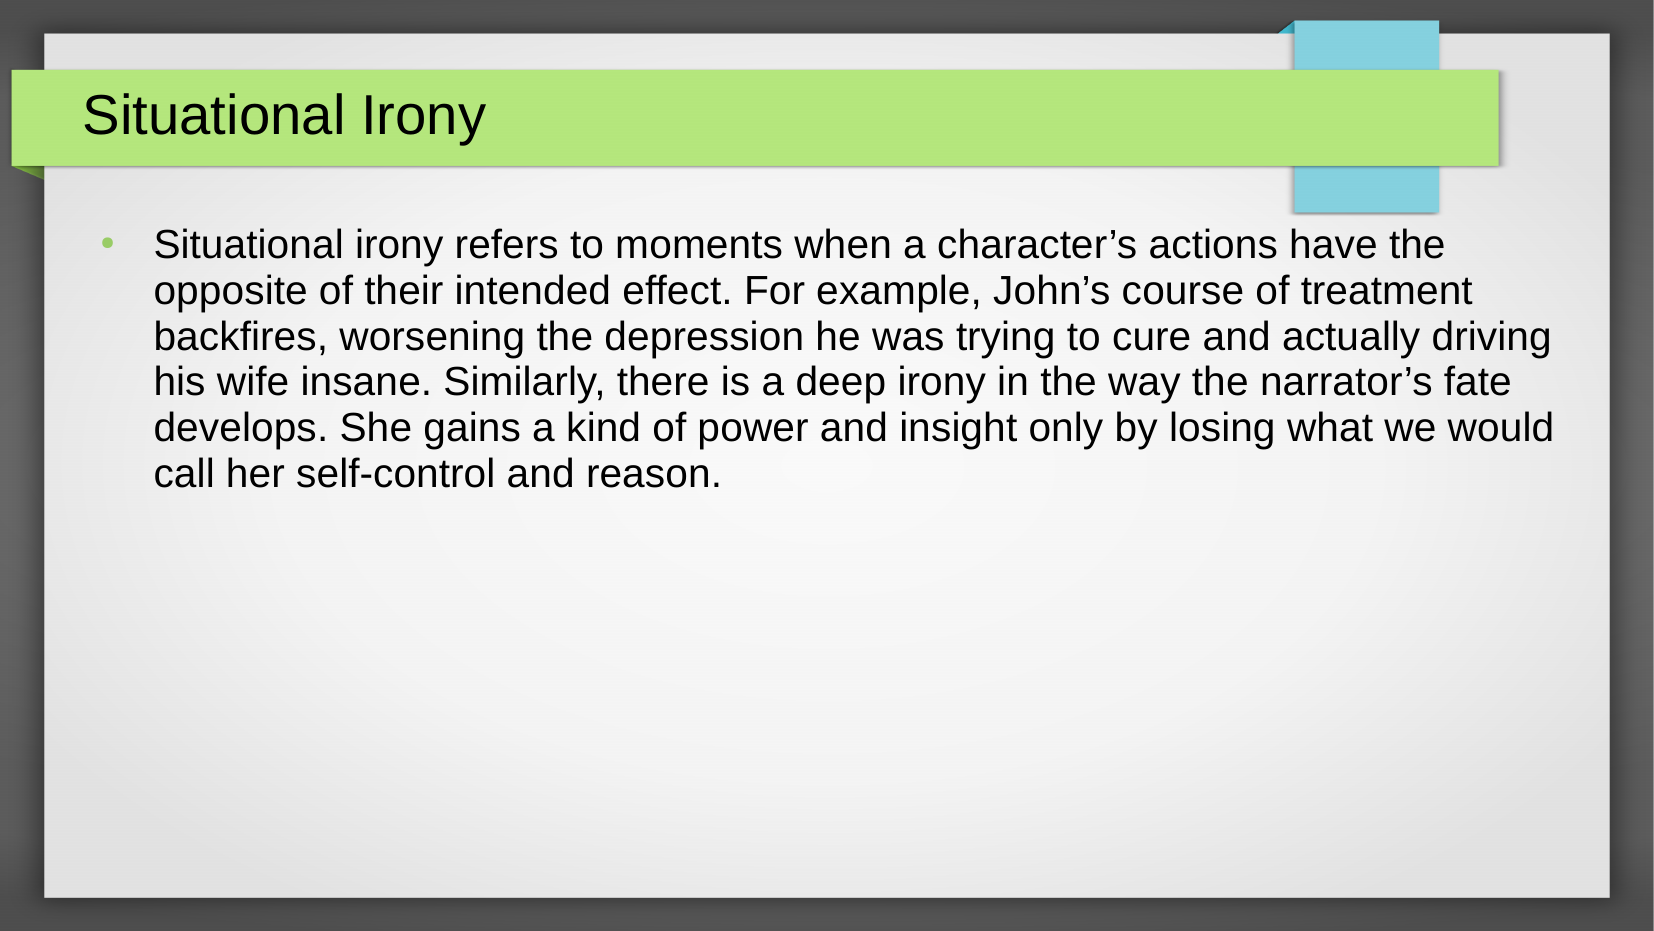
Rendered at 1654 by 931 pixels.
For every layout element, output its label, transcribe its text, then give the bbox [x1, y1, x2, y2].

picture [0, 0, 1654, 931]
list Situational irony refers to moments when a character’s actions have the opposite of their intended effect. For example, John’s course of treatment backfires, worsening the depression he was trying to cure and actually driving his wife insane. Similarly, there is a deep irony in the way the narrator’s fate develops. She gains a kind of power and insight only by losing what we would call her self-control and reason. [82, 221, 1571, 761]
title Situational Irony [82, 70, 1264, 160]
